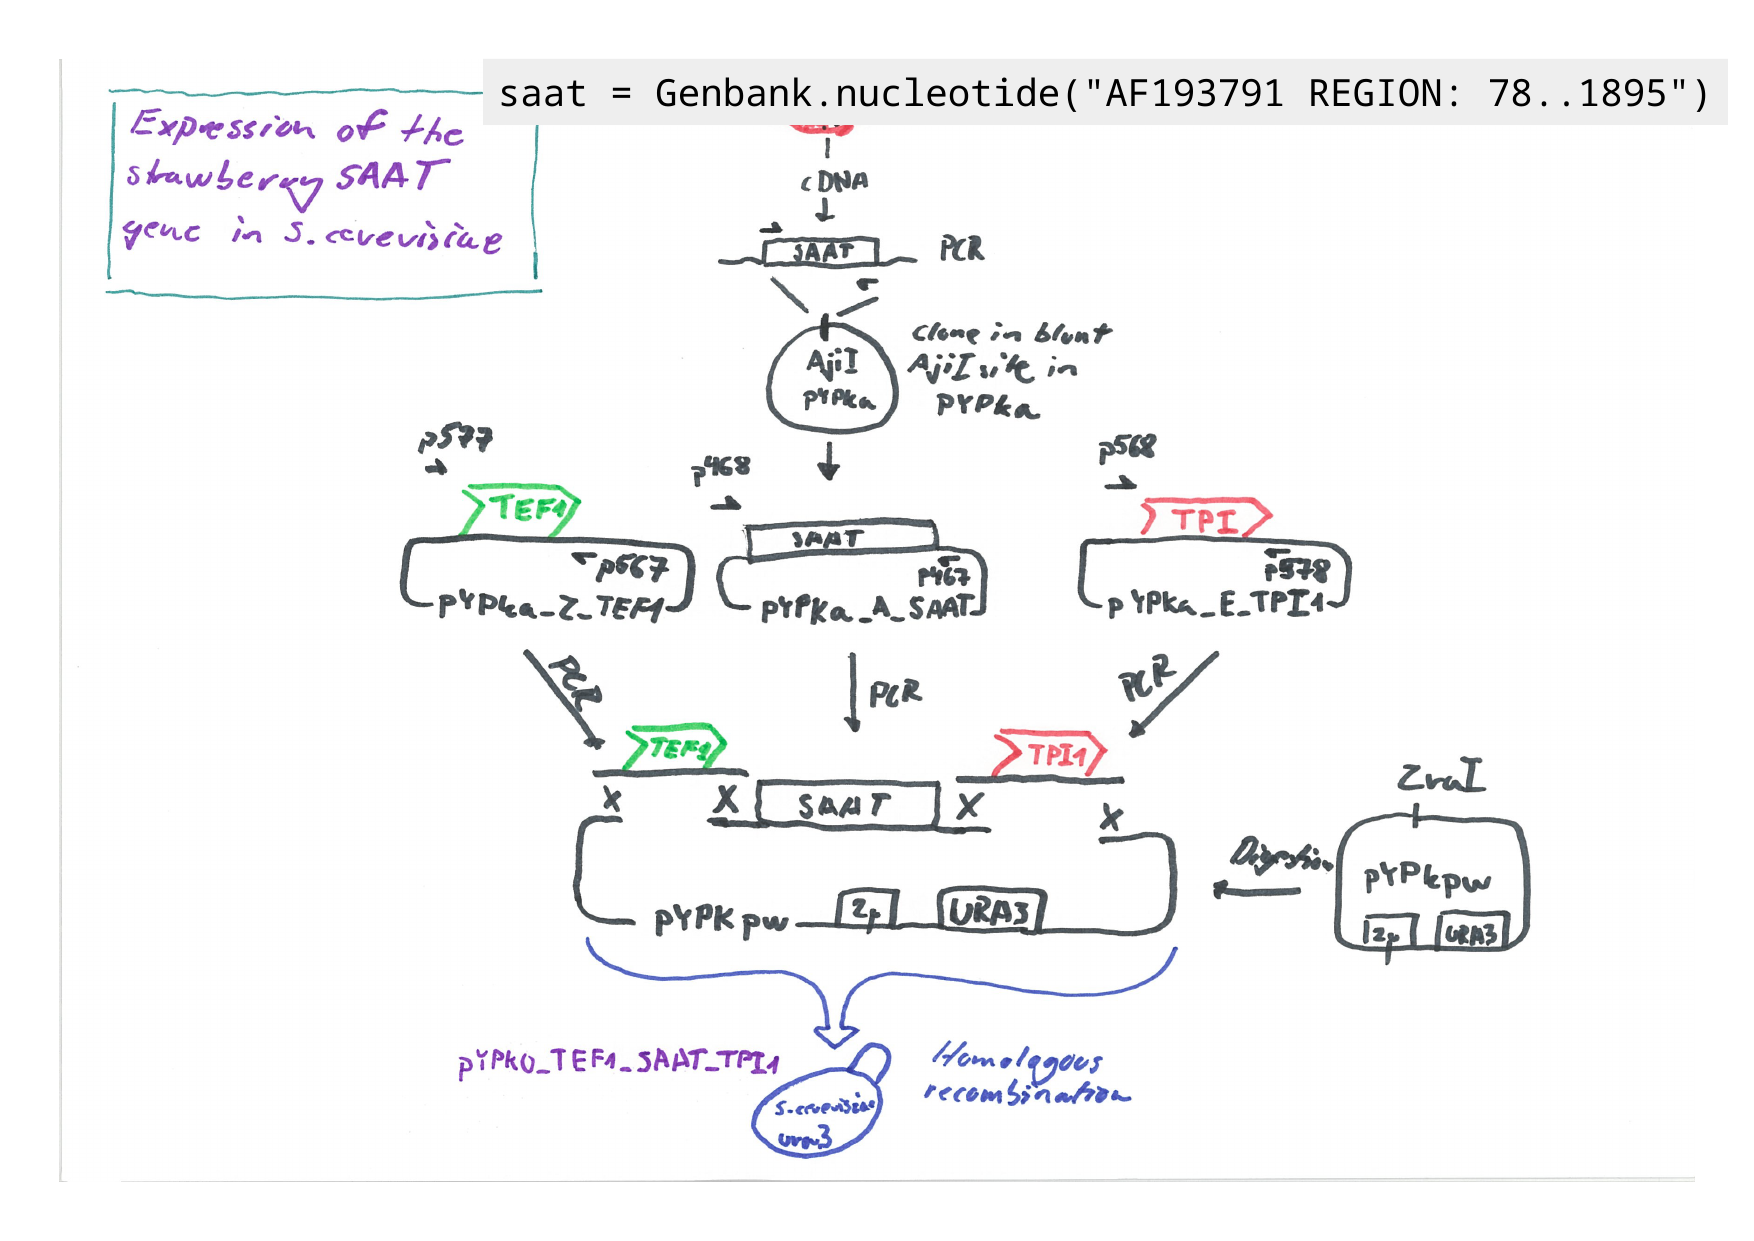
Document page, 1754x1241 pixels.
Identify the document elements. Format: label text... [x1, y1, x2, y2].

picture [59, 59, 1695, 1182]
text_box saat = Genbank.nucleotide("AF193791 REGION: 78..1895") [557, 58, 1654, 125]
